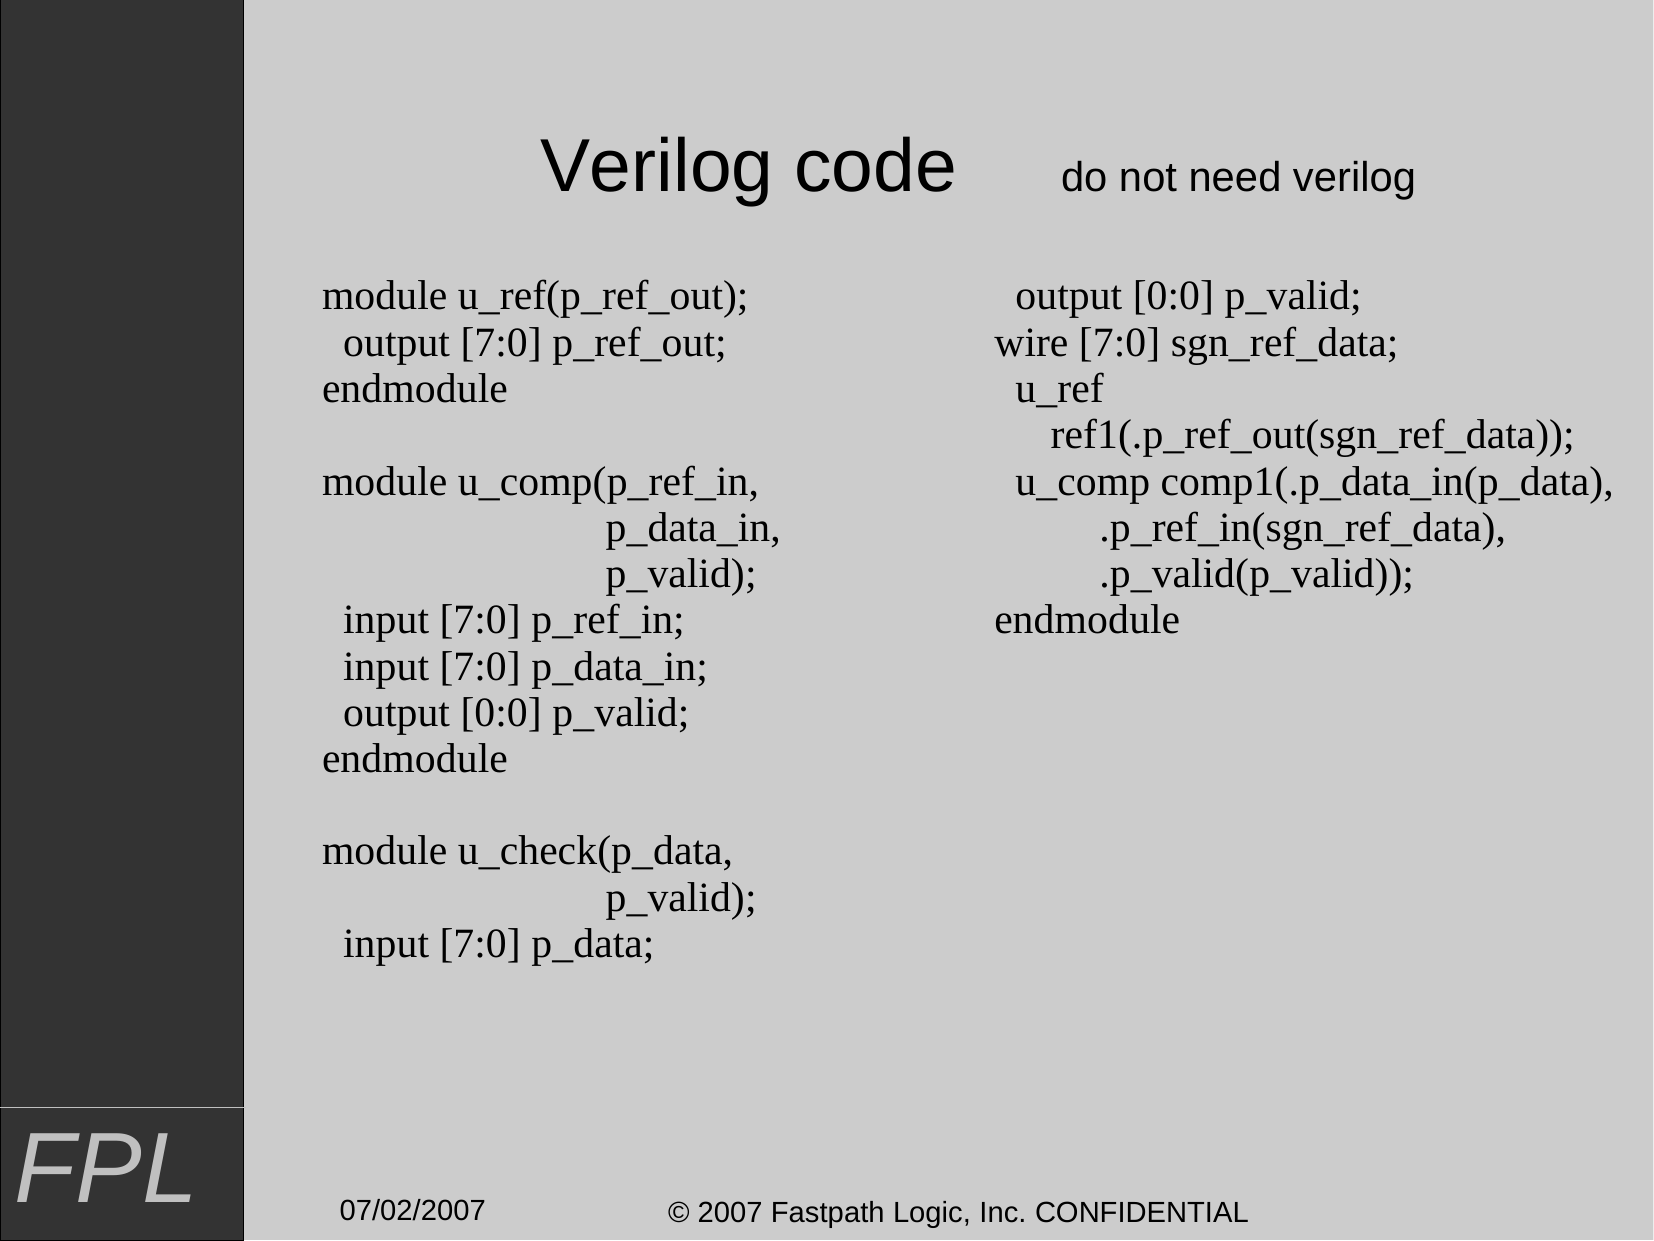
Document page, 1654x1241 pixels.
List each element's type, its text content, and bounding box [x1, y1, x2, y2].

list output [0:0] p_valid; wire [7:0] sgn_ref_data; u_ref ref1(.p_ref_out(sgn_ref_data)); u_comp comp1(.p_data_in(p_data), .p_ref_in(sgn_ref_data), .p_valid(p_valid)); endmodule [994, 272, 1635, 1179]
list module u_ref(p_ref_out); output [7:0] p_ref_out; endmodule module u_comp(p_ref_in, p_data_in, p_valid); input [7:0] p_ref_in; input [7:0] p_data_in; output [0:0] p_valid; endmodule module u_check(p_data, p_valid); input [7:0] p_data; [322, 272, 963, 1197]
title Verilog code do not need verilog [427, 57, 1530, 274]
